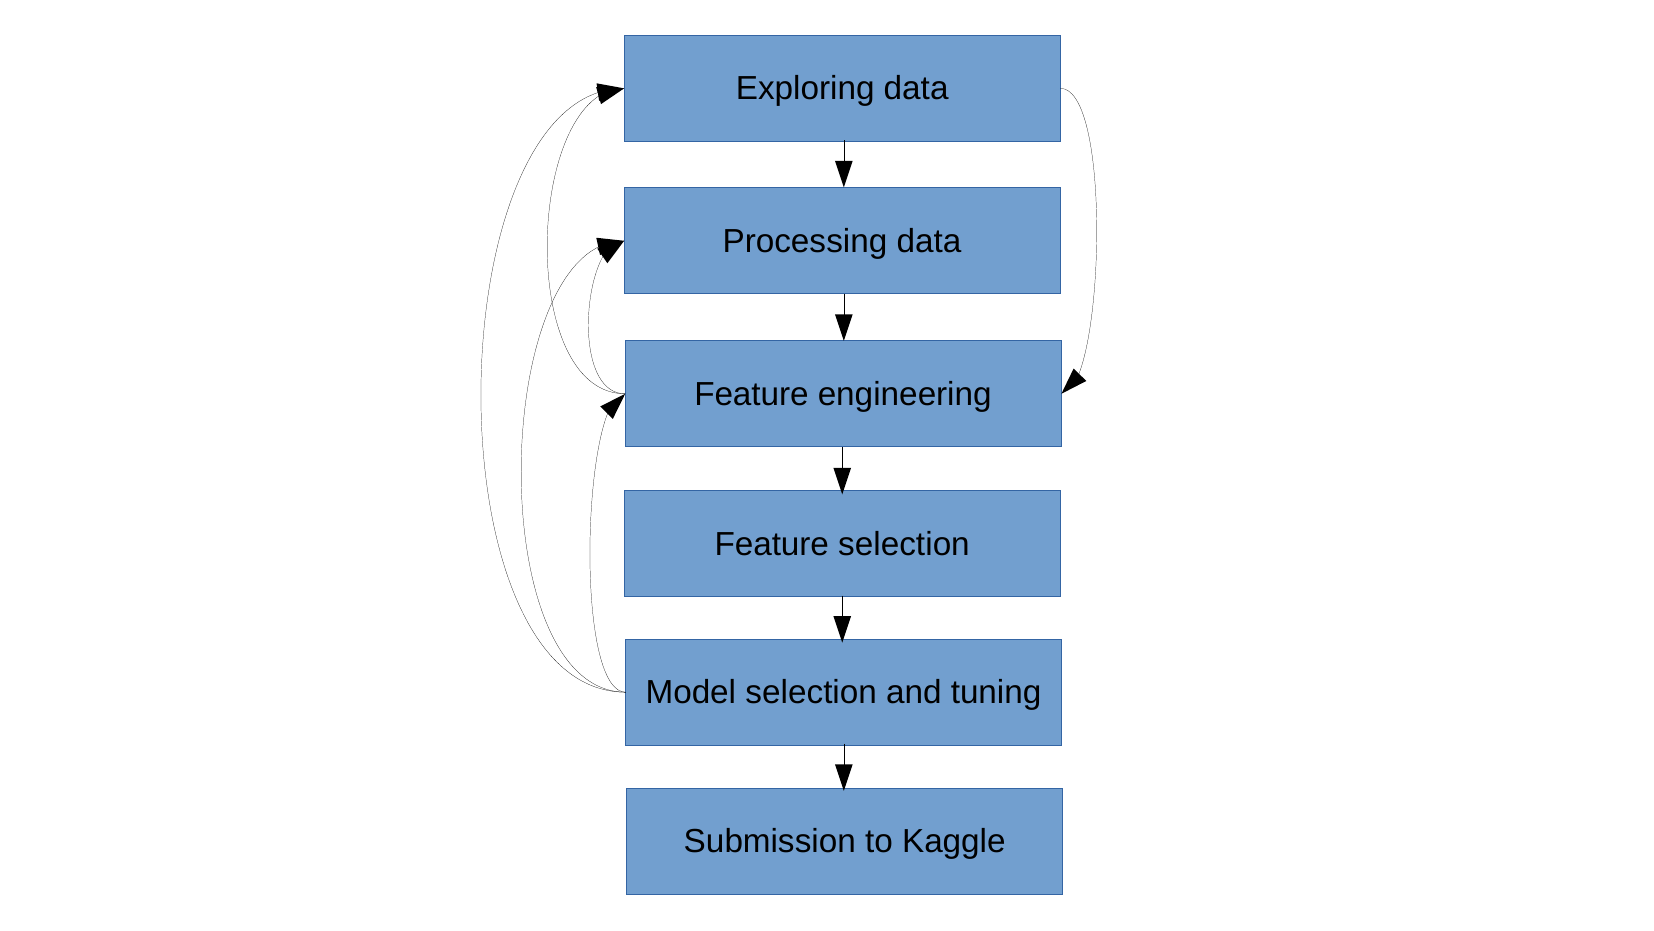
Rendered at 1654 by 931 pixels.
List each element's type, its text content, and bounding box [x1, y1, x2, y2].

text_box Exploring data [624, 35, 1061, 142]
text_box Feature selection [624, 490, 1061, 597]
text_box Feature engineering [625, 340, 1062, 447]
text_box Processing data [624, 187, 1061, 294]
text_box Model selection and tuning [625, 639, 1062, 746]
text_box Submission to Kaggle [626, 788, 1063, 895]
